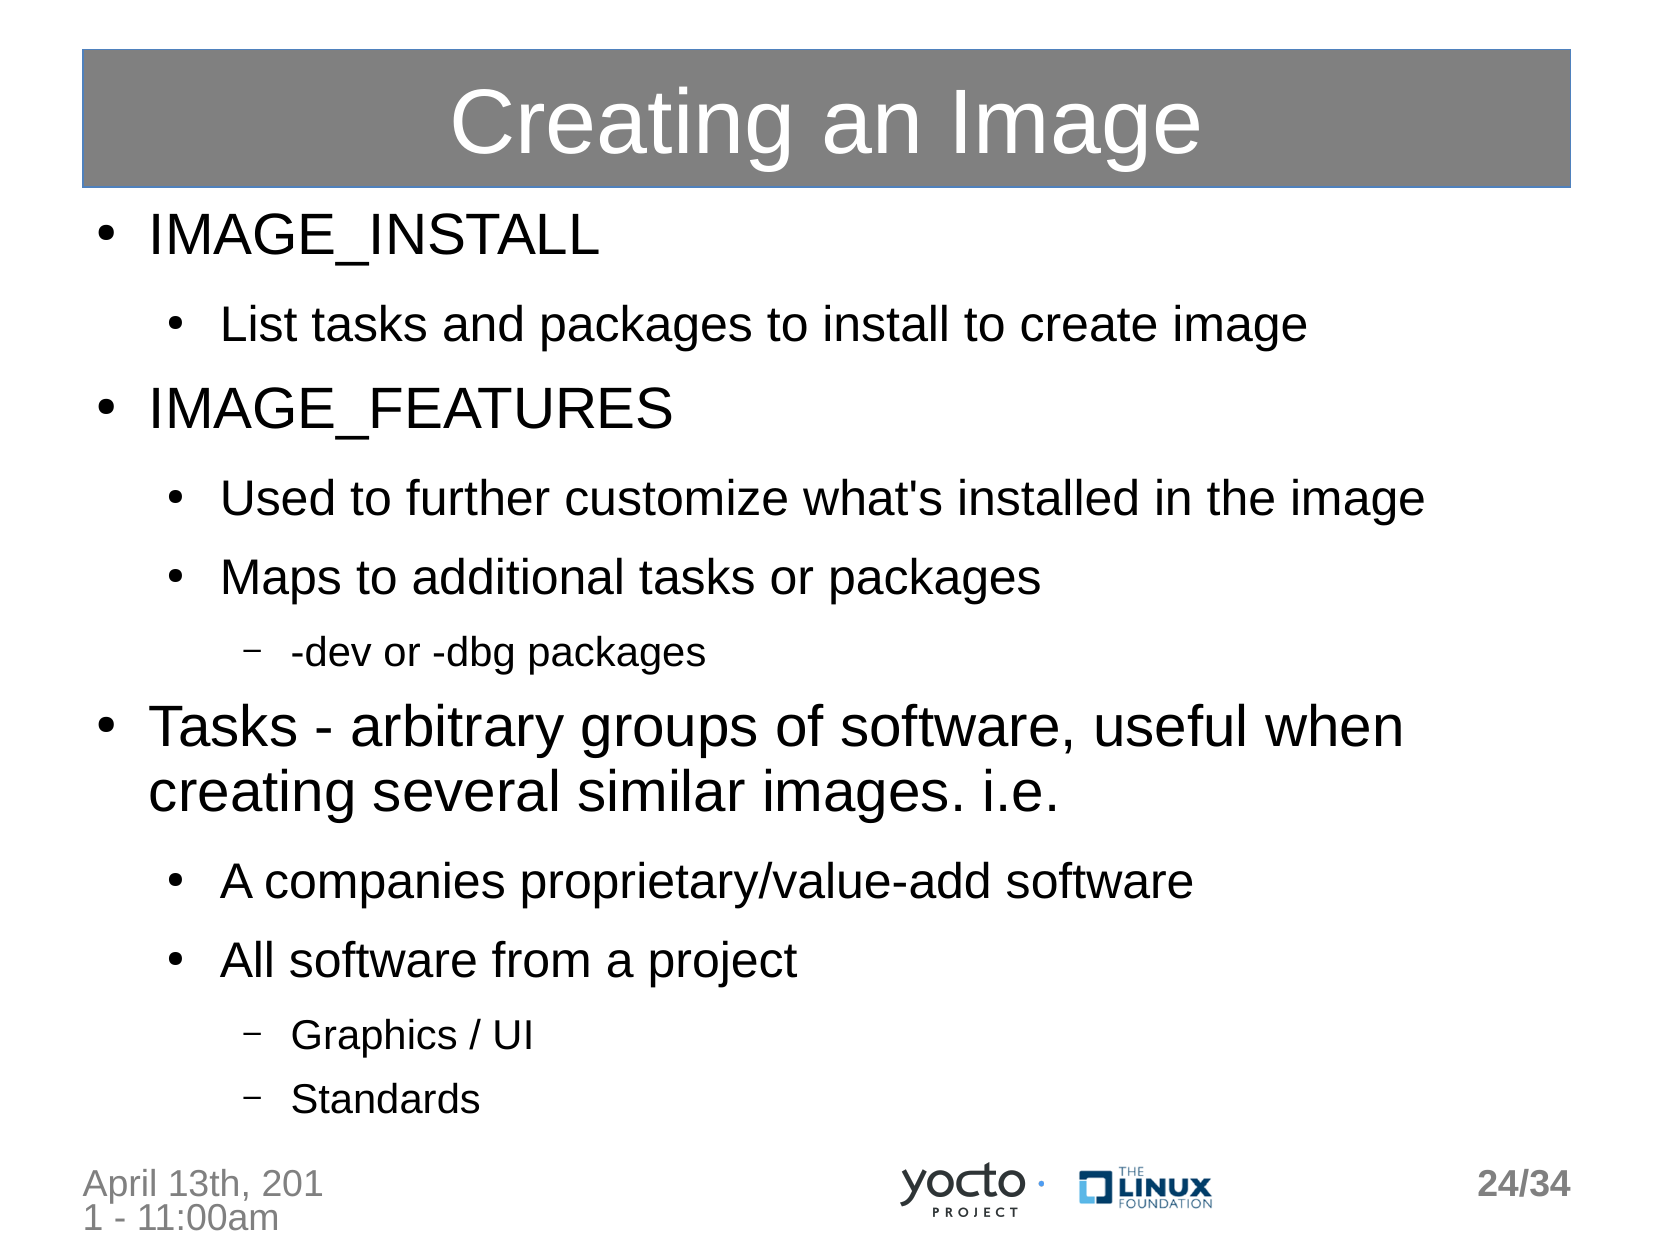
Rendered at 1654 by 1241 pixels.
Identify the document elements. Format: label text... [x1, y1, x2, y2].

list IMAGE_INSTALL List tasks and packages to install to create image IMAGE_FEATURES Used to further customize what's installed in the image Maps to additional tasks or packages -dev or -dbg packages Tasks - arbitrary groups of software, useful when creating several similar images. i.e. A companies proprietary/value-add software All software from a project Graphics / UI Standards [78, 201, 1567, 1144]
picture [900, 1162, 1044, 1217]
picture [1075, 1162, 1215, 1211]
title Creating an Image [82, 56, 1571, 188]
